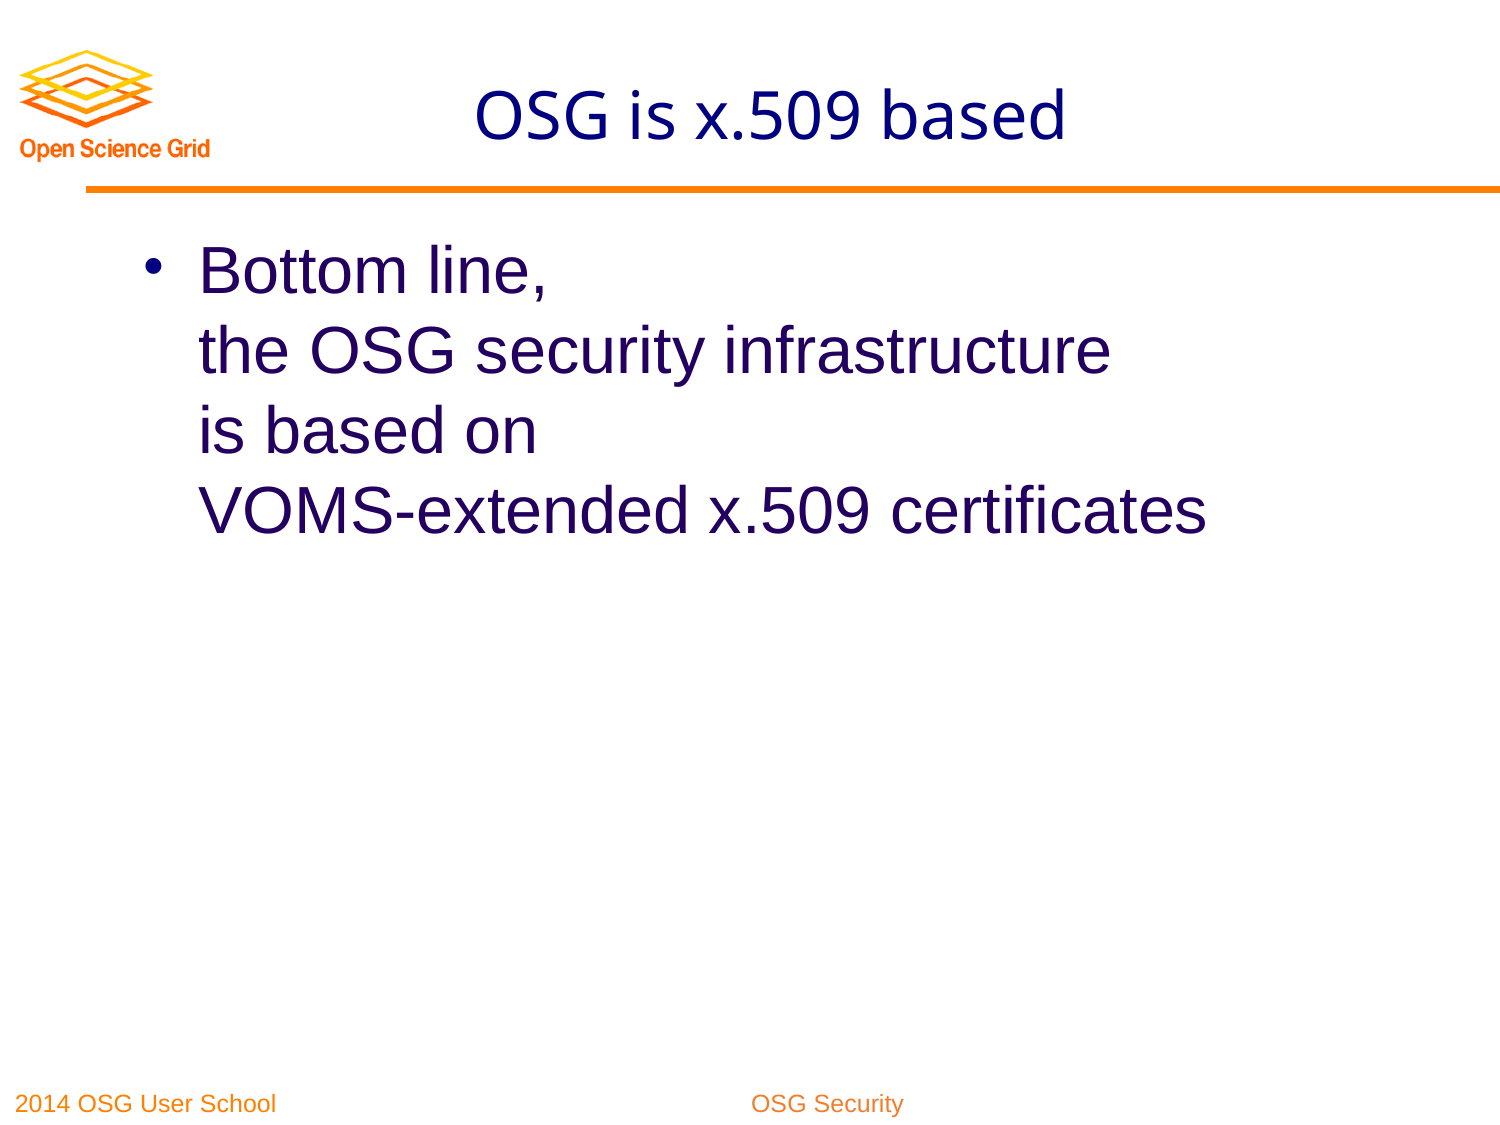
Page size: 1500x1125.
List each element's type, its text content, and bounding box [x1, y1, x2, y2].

title OSG is x.509 based [201, 18, 1342, 207]
picture [0, 27, 201, 179]
list Bottom line, the OSG security infrastructure is based on VOMS-extended x.509 certificates [127, 218, 1403, 872]
